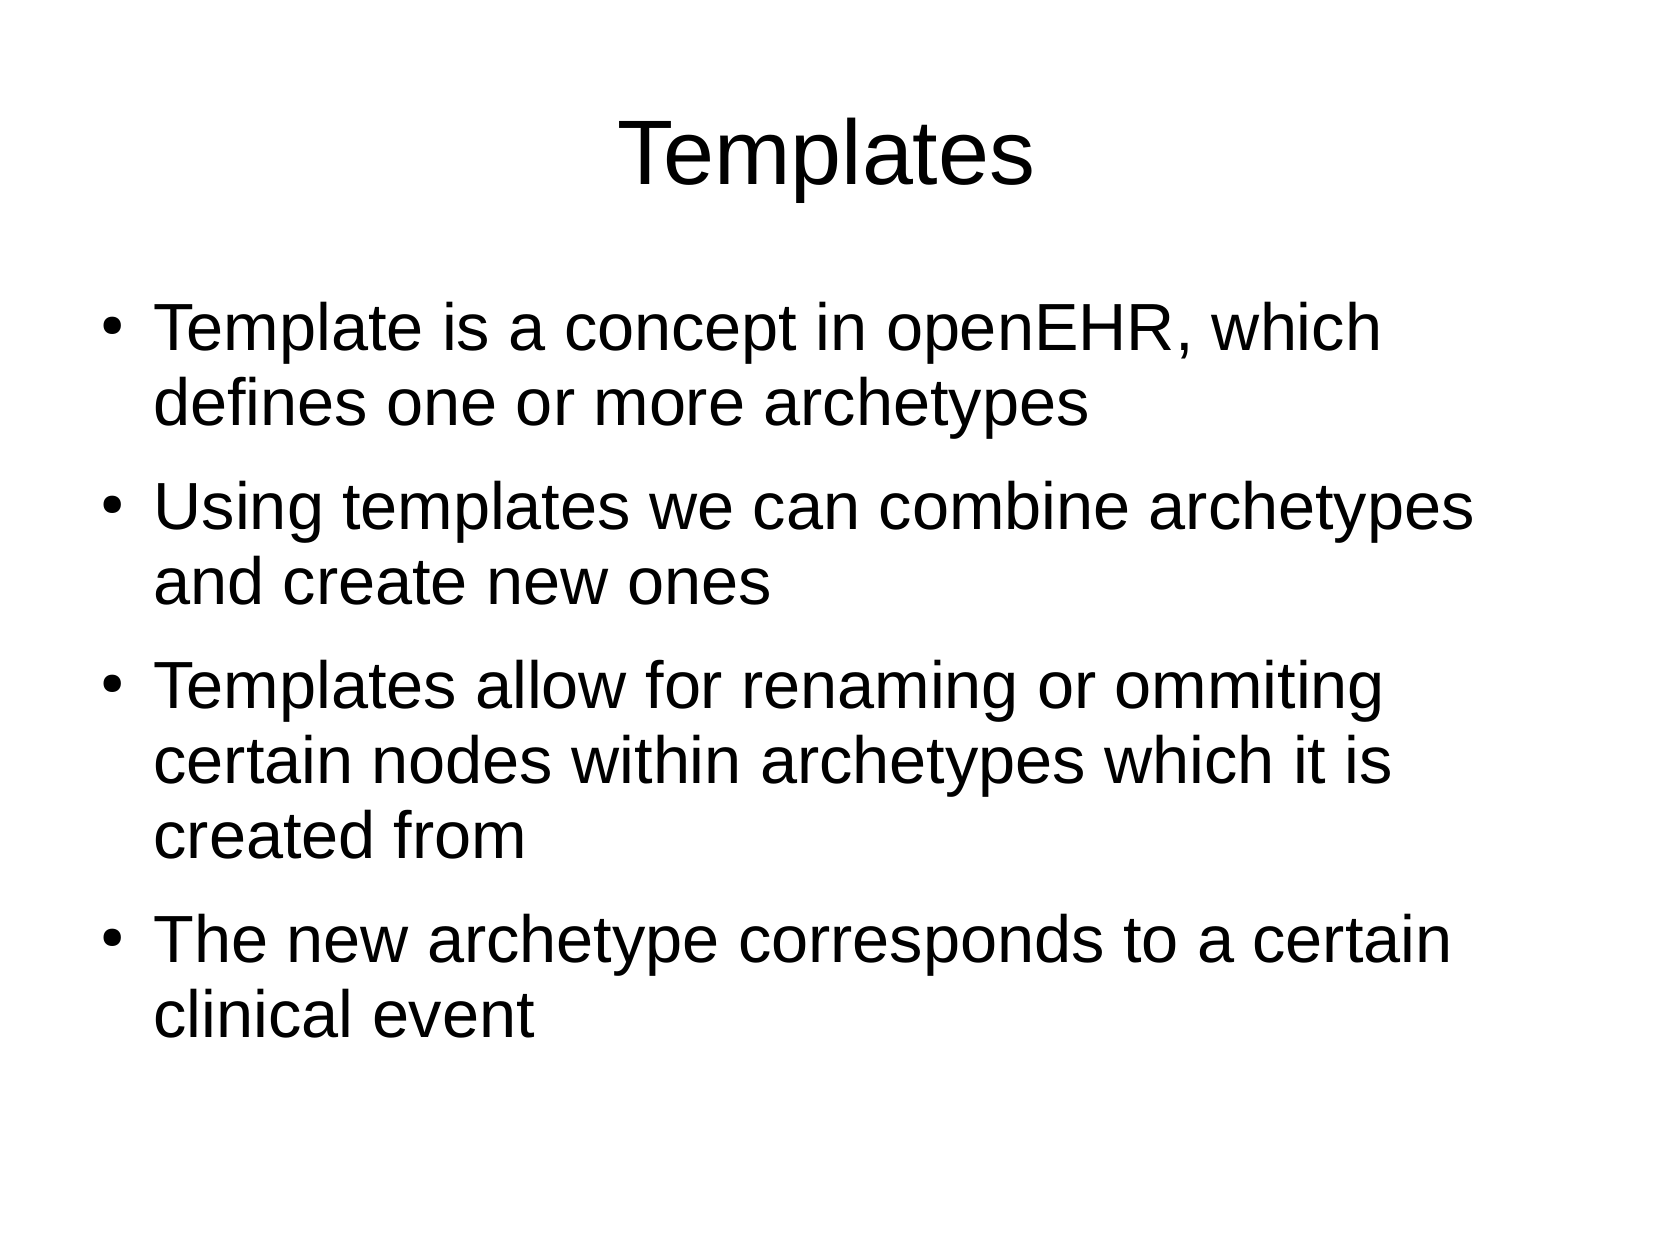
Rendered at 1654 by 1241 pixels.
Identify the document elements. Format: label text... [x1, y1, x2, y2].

title Templates [82, 49, 1571, 257]
list Template is a concept in openEHR, which defines one or more archetypes Using templates we can combine archetypes and create new ones Templates allow for renaming or ommiting certain nodes within archetypes which it is created from The new archetype corresponds to a certain clinical event [82, 290, 1571, 1109]
